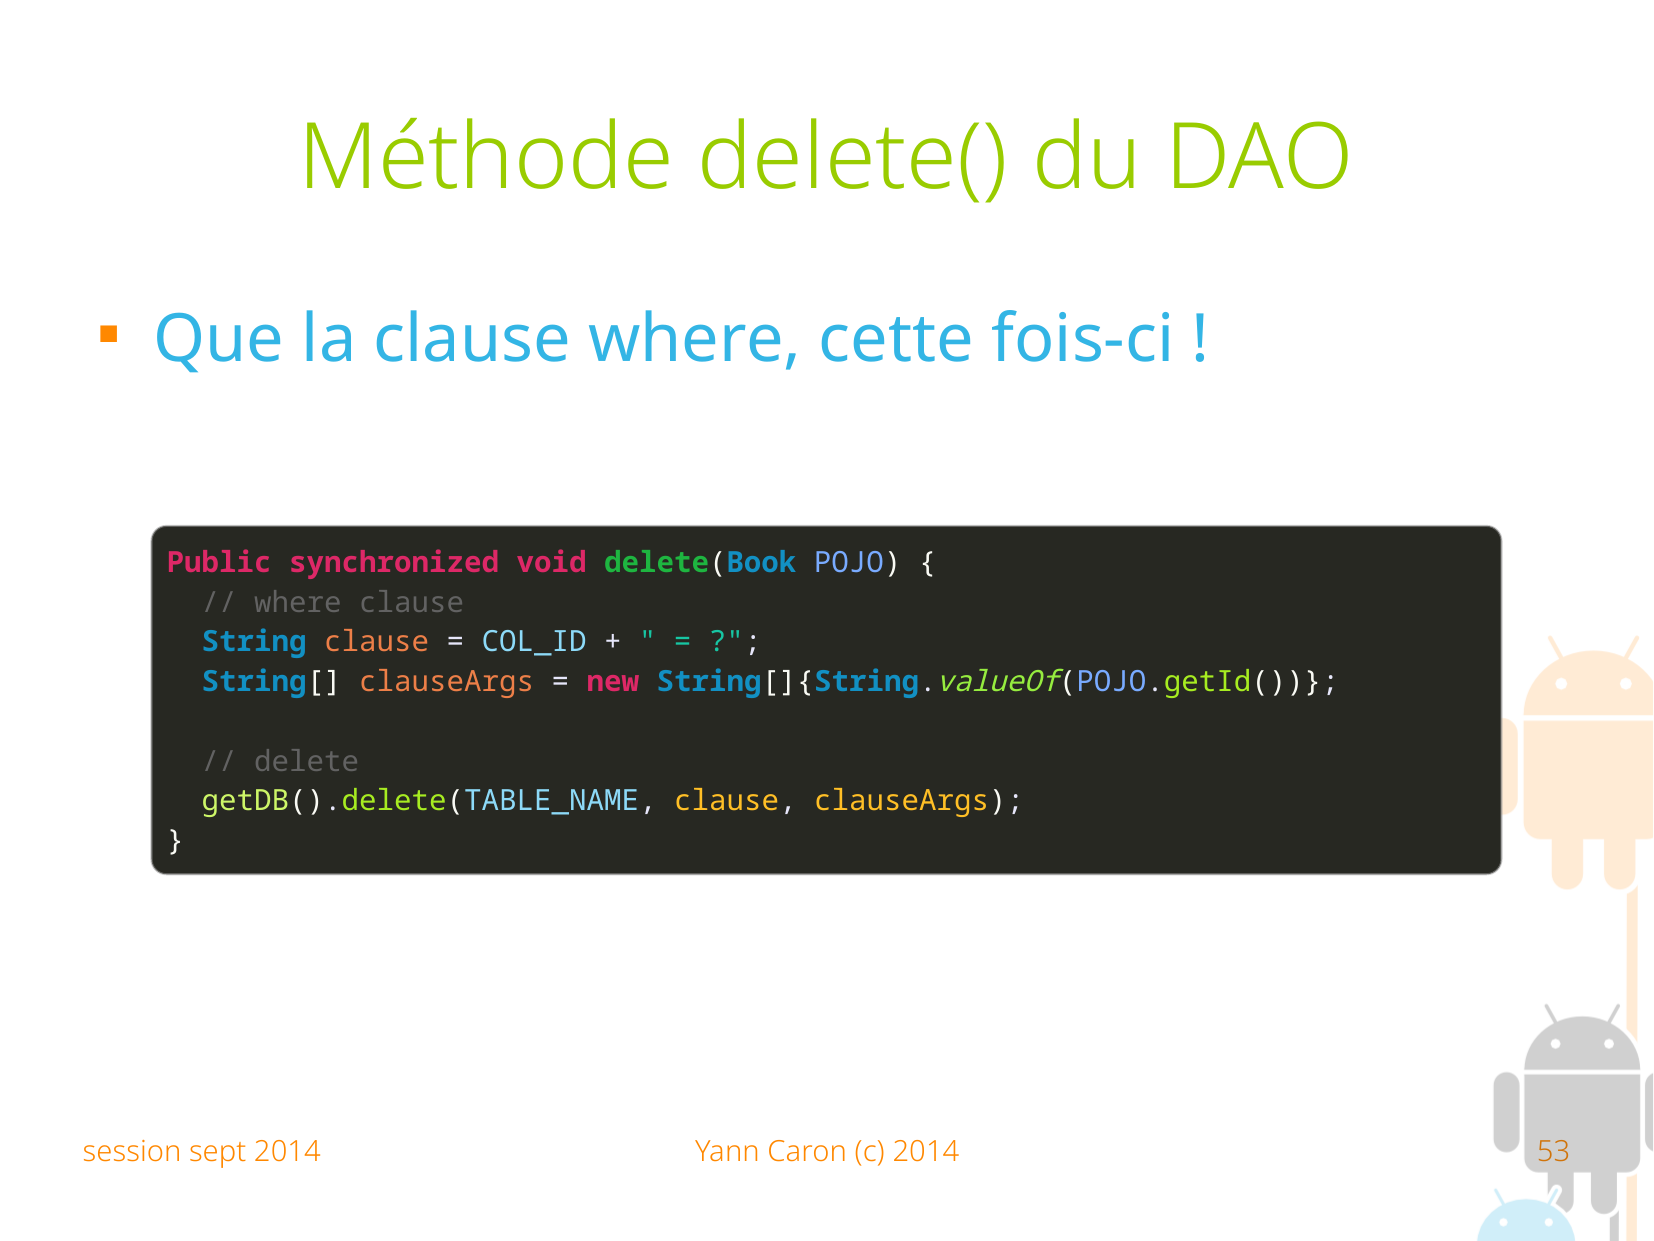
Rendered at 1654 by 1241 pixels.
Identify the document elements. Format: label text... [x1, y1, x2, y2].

picture [240, 423, 1654, 1241]
title Méthode delete() du DAO [82, 49, 1571, 257]
list Que la clause where, cette fois-ci ! [82, 290, 1571, 1010]
text_box Public synchronized void delete(Book POJO) { // where clause String clause = COL_ID + " = ?"; String[] clauseArgs = new String[]{String.valueOf(POJO.getId())}; // delete getDB().delete(TABLE_NAME, clause, clauseArgs); } [151, 525, 1502, 813]
